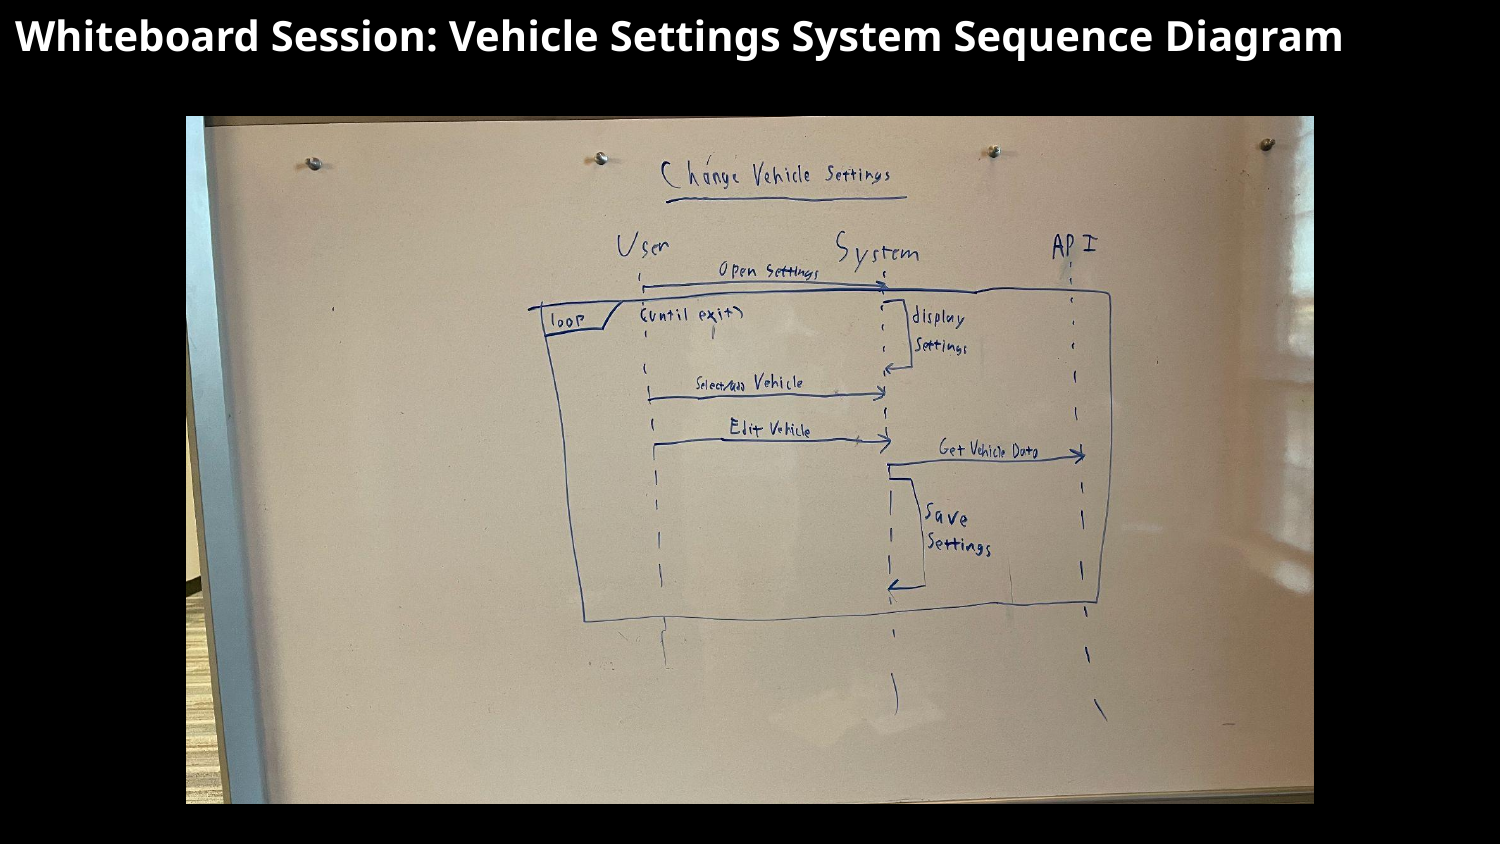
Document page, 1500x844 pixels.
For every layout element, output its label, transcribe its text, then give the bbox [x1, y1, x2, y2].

title Whiteboard Session: Vehicle Settings System Sequence Diagram [0, 0, 1398, 94]
picture [186, 116, 1314, 804]
